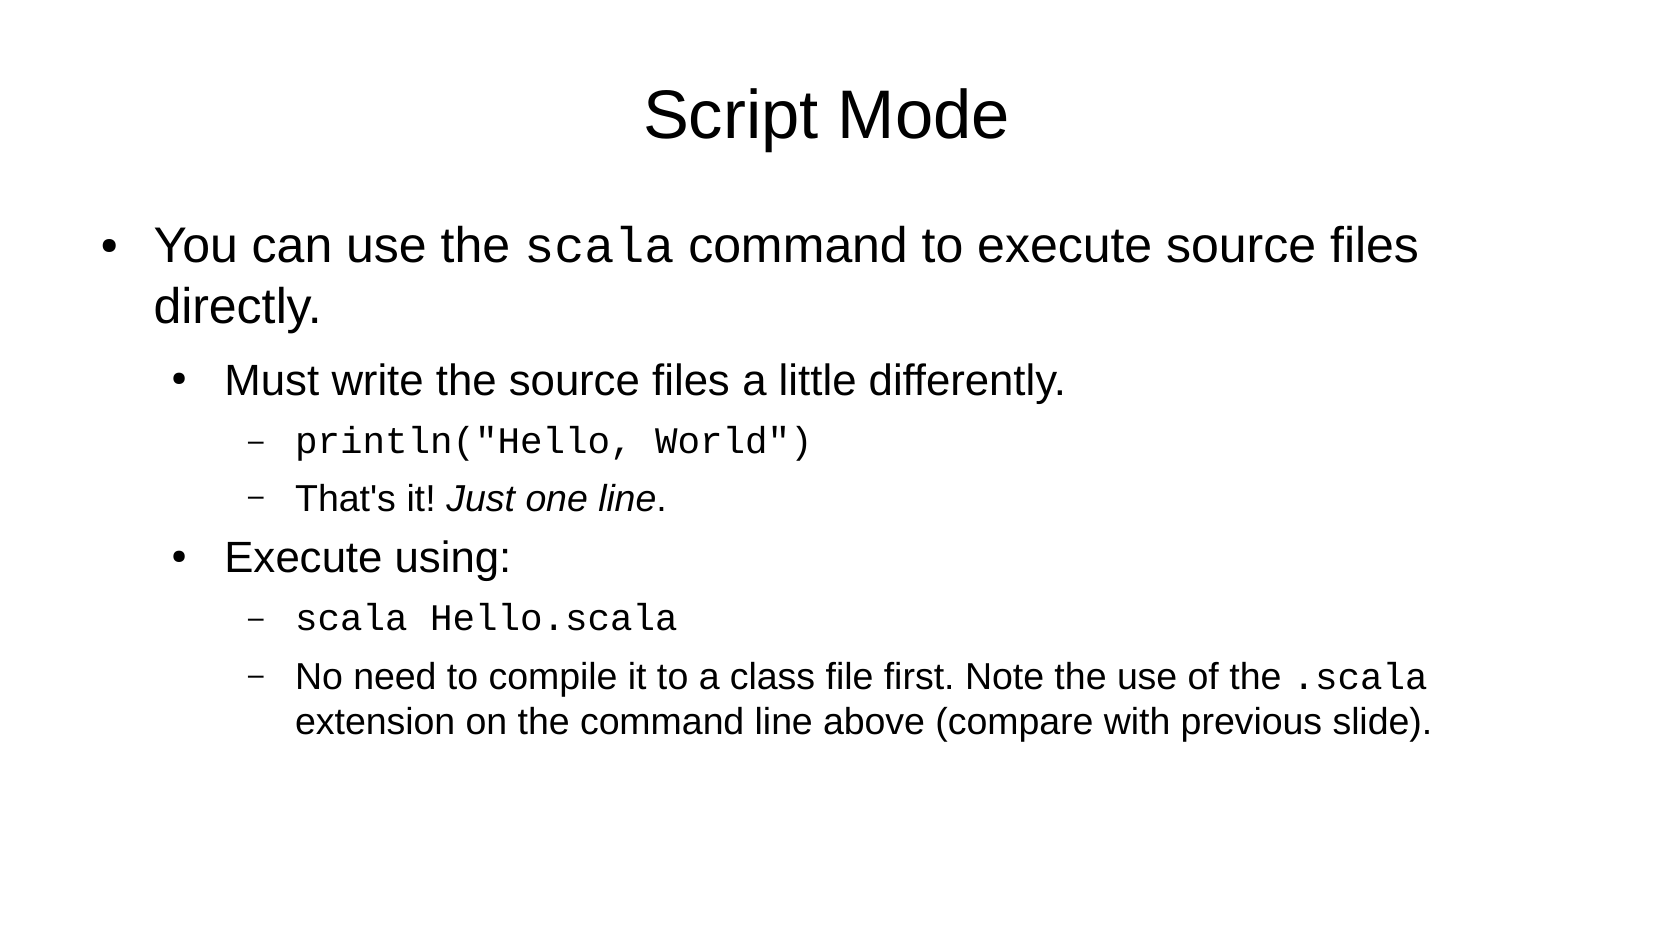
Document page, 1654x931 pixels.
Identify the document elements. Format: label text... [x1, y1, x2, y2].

list You can use the scala command to execute source files directly. Must write the source files a little differently. println("Hello, World") That's it! Just one line. Execute using: scala Hello.scala No need to compile it to a class file first. Note the use of the .scala extension on the command line above (compare with previous slide). [82, 217, 1571, 743]
title Script Mode [82, 37, 1571, 193]
